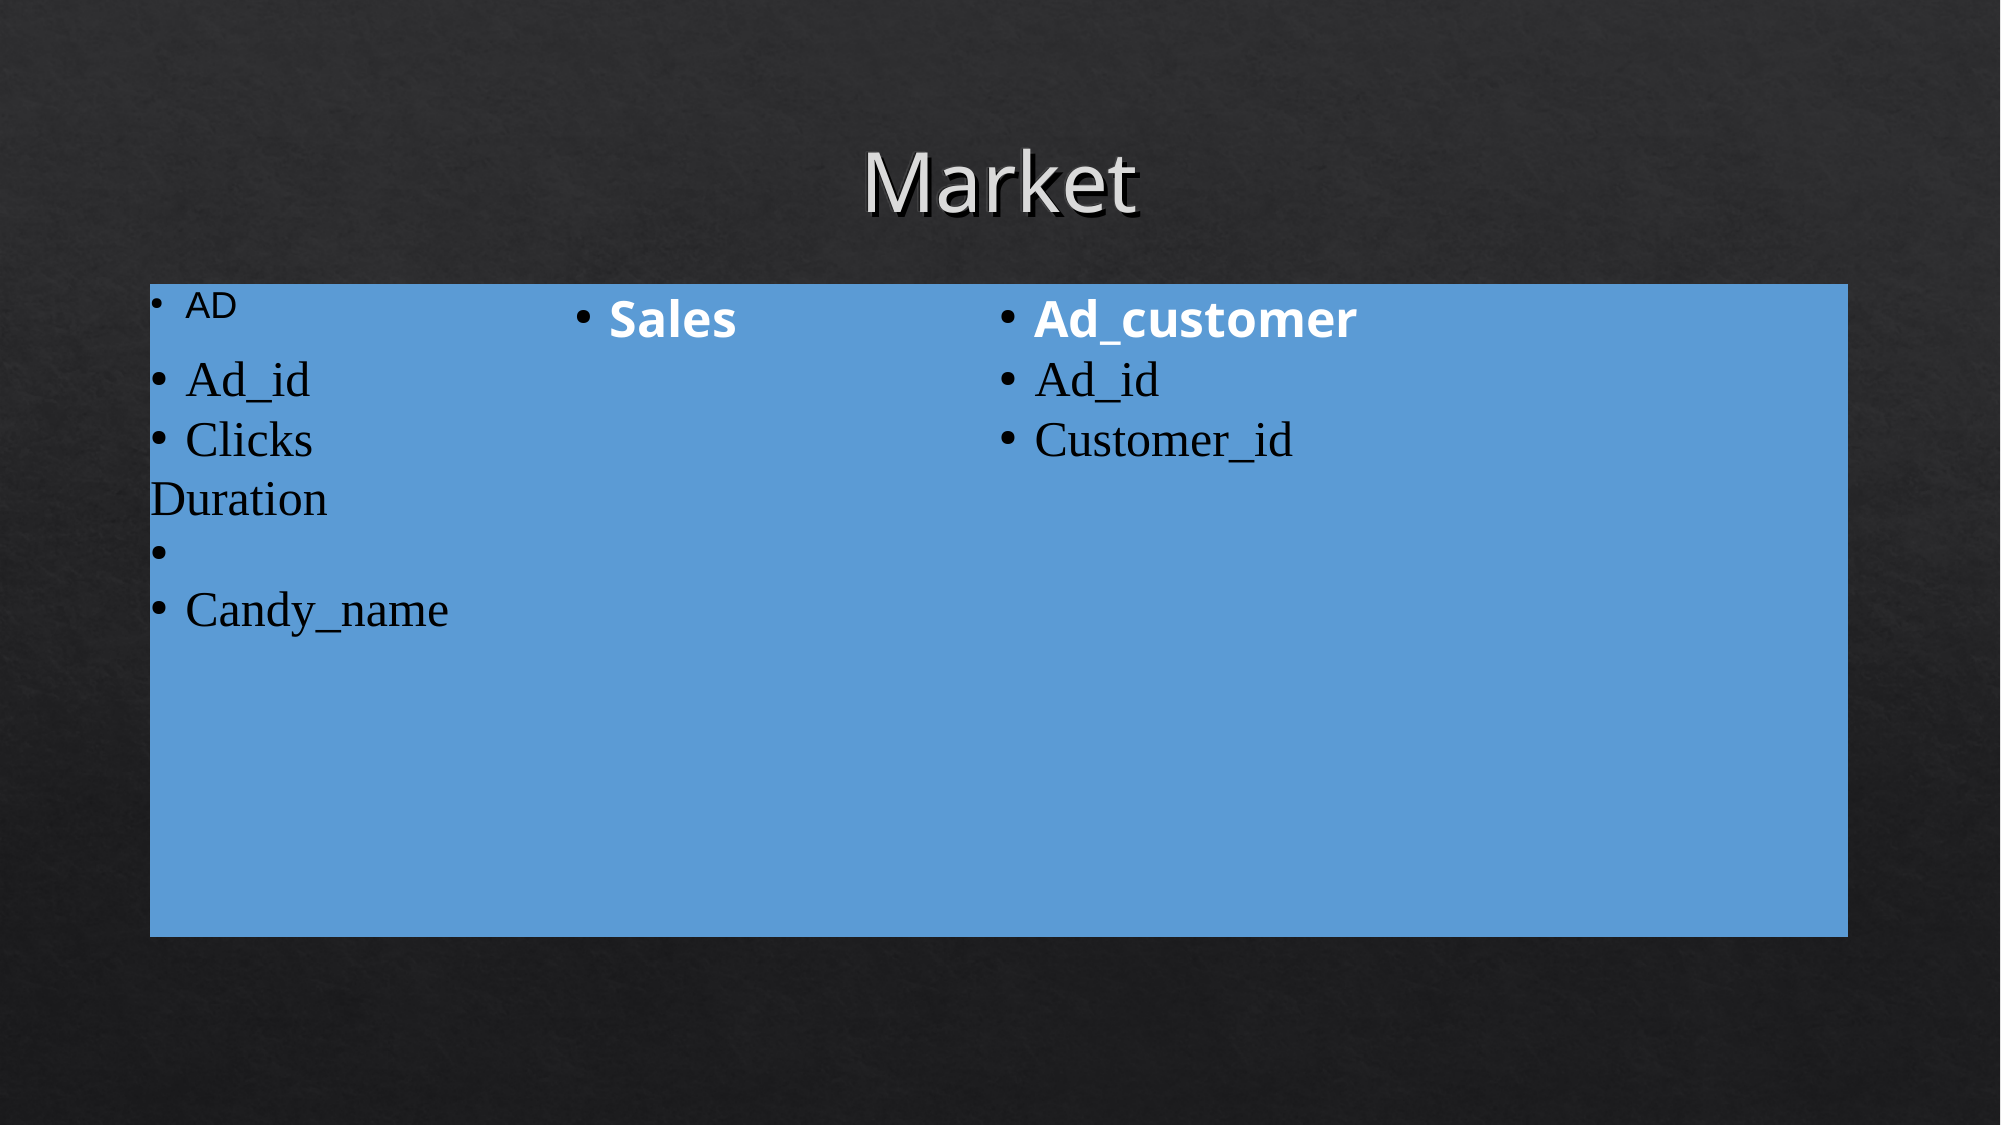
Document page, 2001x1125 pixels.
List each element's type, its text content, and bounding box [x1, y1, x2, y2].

table_cell [1424, 878, 1848, 937]
table_cell Duration [150, 471, 575, 582]
table_cell [575, 582, 999, 641]
table_cell [1424, 412, 1848, 471]
table_cell Ad_id [150, 352, 575, 412]
table_cell [575, 412, 999, 471]
title Market [149, 99, 1849, 260]
table_cell [999, 878, 1424, 937]
table_cell [1424, 641, 1848, 700]
table_header [1424, 284, 1848, 352]
table_cell [575, 352, 999, 412]
table_cell [150, 700, 575, 759]
table_cell [999, 471, 1424, 582]
table_cell Ad_id [999, 352, 1424, 412]
table_header AD [150, 284, 575, 352]
table_cell [575, 818, 999, 878]
table_cell [1424, 818, 1848, 878]
table_cell [575, 878, 999, 937]
table_header Sales [575, 284, 999, 352]
table_cell [999, 582, 1424, 641]
table_cell [1424, 471, 1848, 582]
table_cell [575, 759, 999, 818]
table_cell [150, 878, 575, 937]
table_cell Customer_id [999, 412, 1424, 471]
table_cell [1424, 352, 1848, 412]
table_cell [1424, 582, 1848, 641]
table_cell [575, 471, 999, 582]
table_header Ad_customer [999, 284, 1424, 352]
table_cell [999, 818, 1424, 878]
table_cell [150, 641, 575, 700]
table_cell [150, 759, 575, 818]
table_cell [1424, 700, 1848, 759]
table_cell [999, 700, 1424, 759]
table_cell [999, 641, 1424, 700]
table_cell [575, 641, 999, 700]
table_cell Clicks [150, 412, 575, 471]
table_cell [1424, 759, 1848, 818]
table_cell [999, 759, 1424, 818]
table_cell Candy_name [150, 582, 575, 641]
table_cell [575, 700, 999, 759]
table_cell [150, 818, 575, 878]
